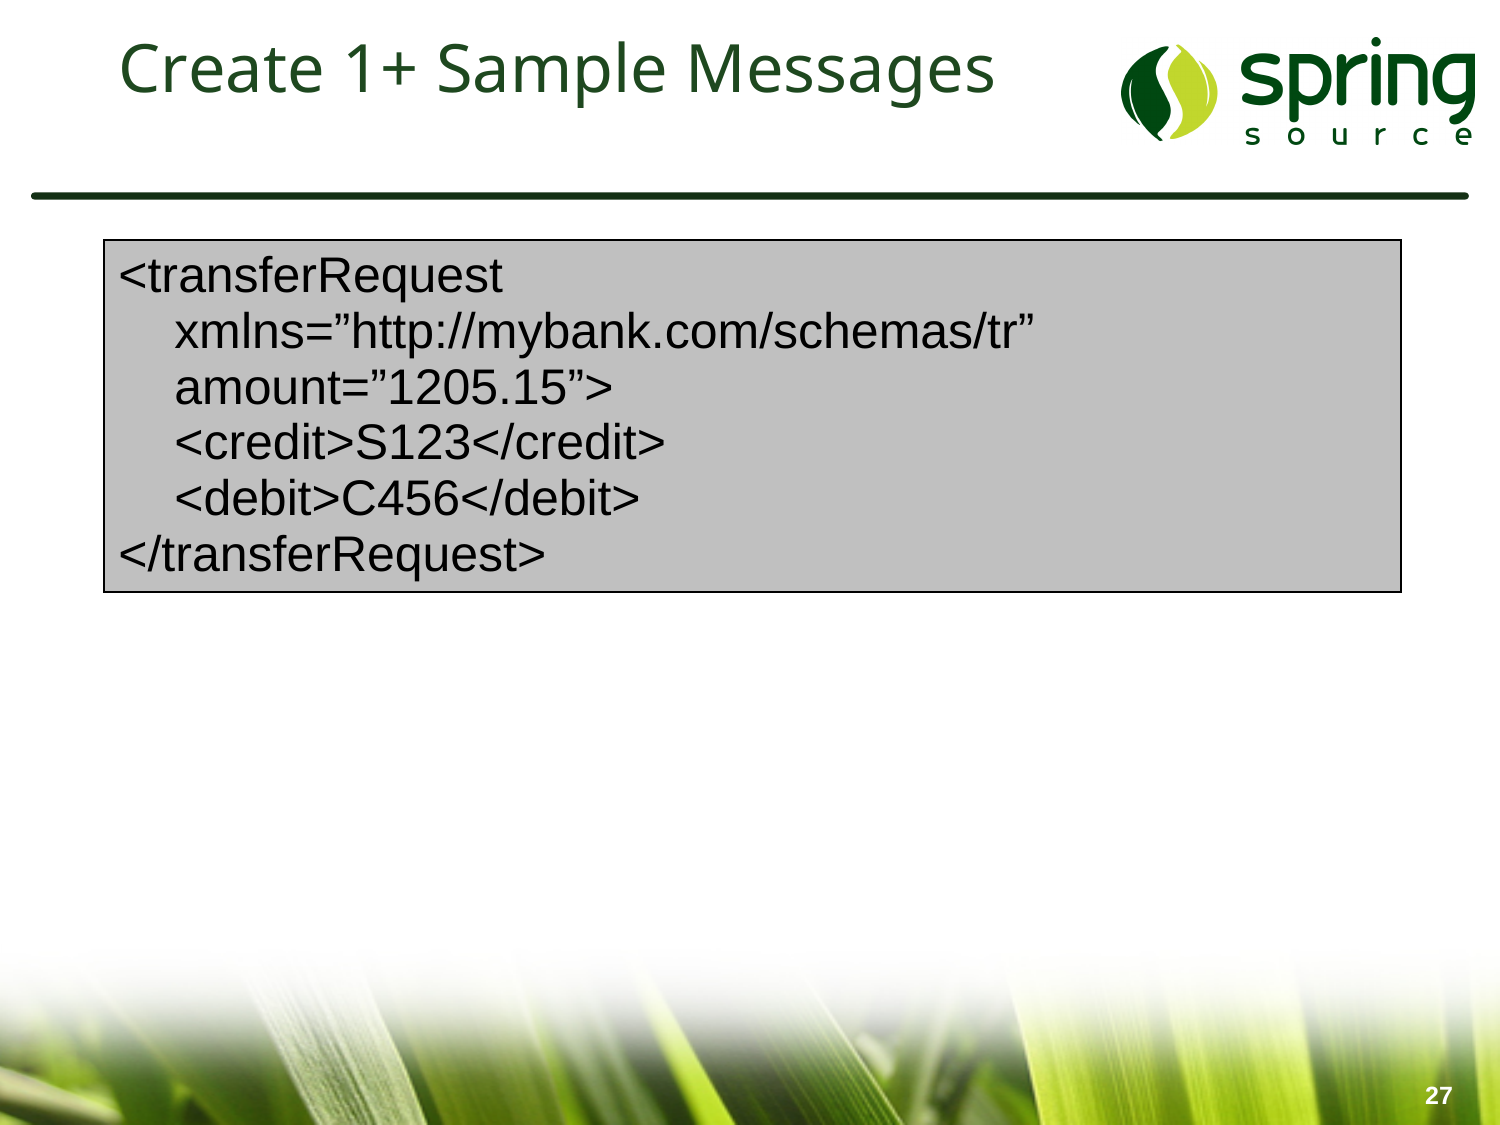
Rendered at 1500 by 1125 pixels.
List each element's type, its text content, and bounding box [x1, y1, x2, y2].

title Create 1+ Sample Messages [103, 13, 1136, 177]
text_box <transferRequest xmlns=”http://mybank.com/schemas/tr” amount=”1205.15”> <credit>S123</credit> <debit>C456</debit> </transferRequest> [103, 239, 1402, 592]
picture [0, 944, 1500, 1125]
picture [1136, 37, 1475, 145]
